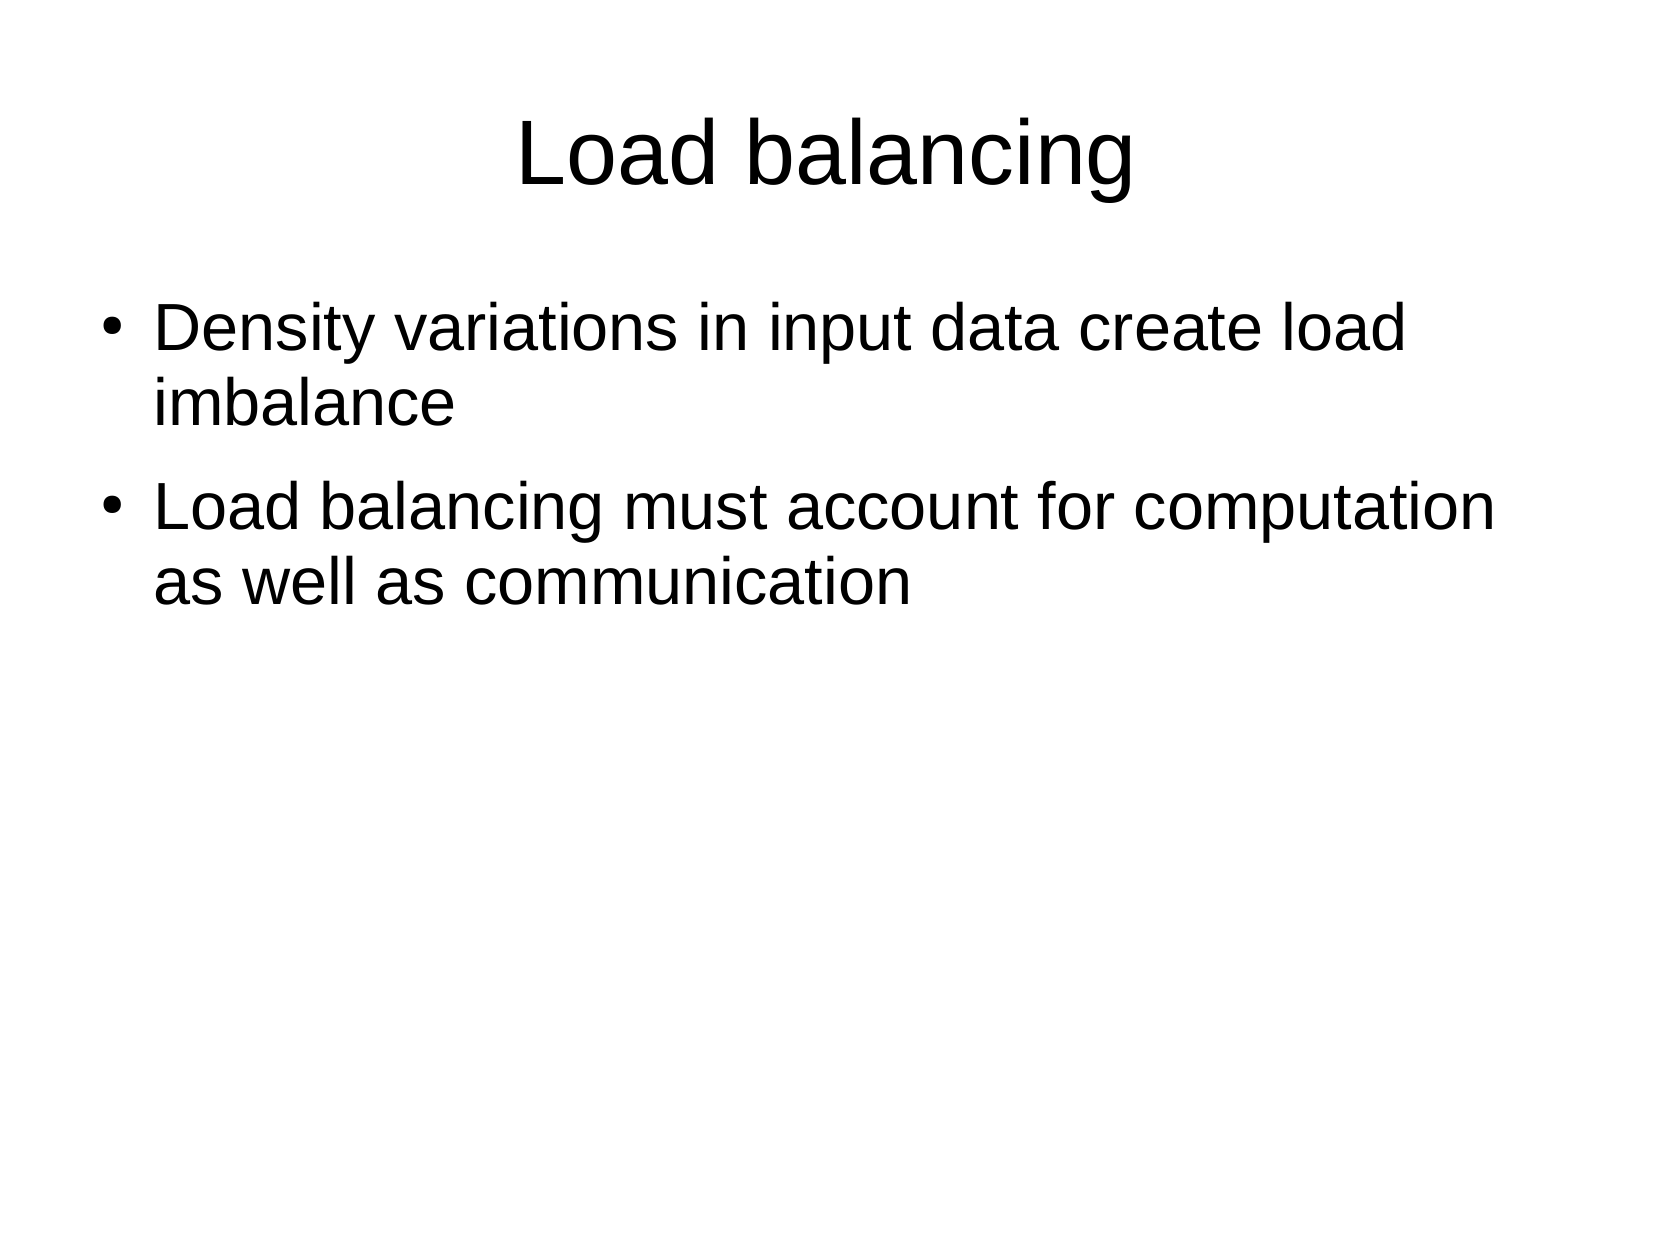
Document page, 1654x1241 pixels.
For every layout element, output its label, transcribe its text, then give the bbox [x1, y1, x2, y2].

title Load balancing [82, 56, 1571, 250]
list Density variations in input data create load imbalance Load balancing must account for computation as well as communication [82, 290, 1571, 1109]
